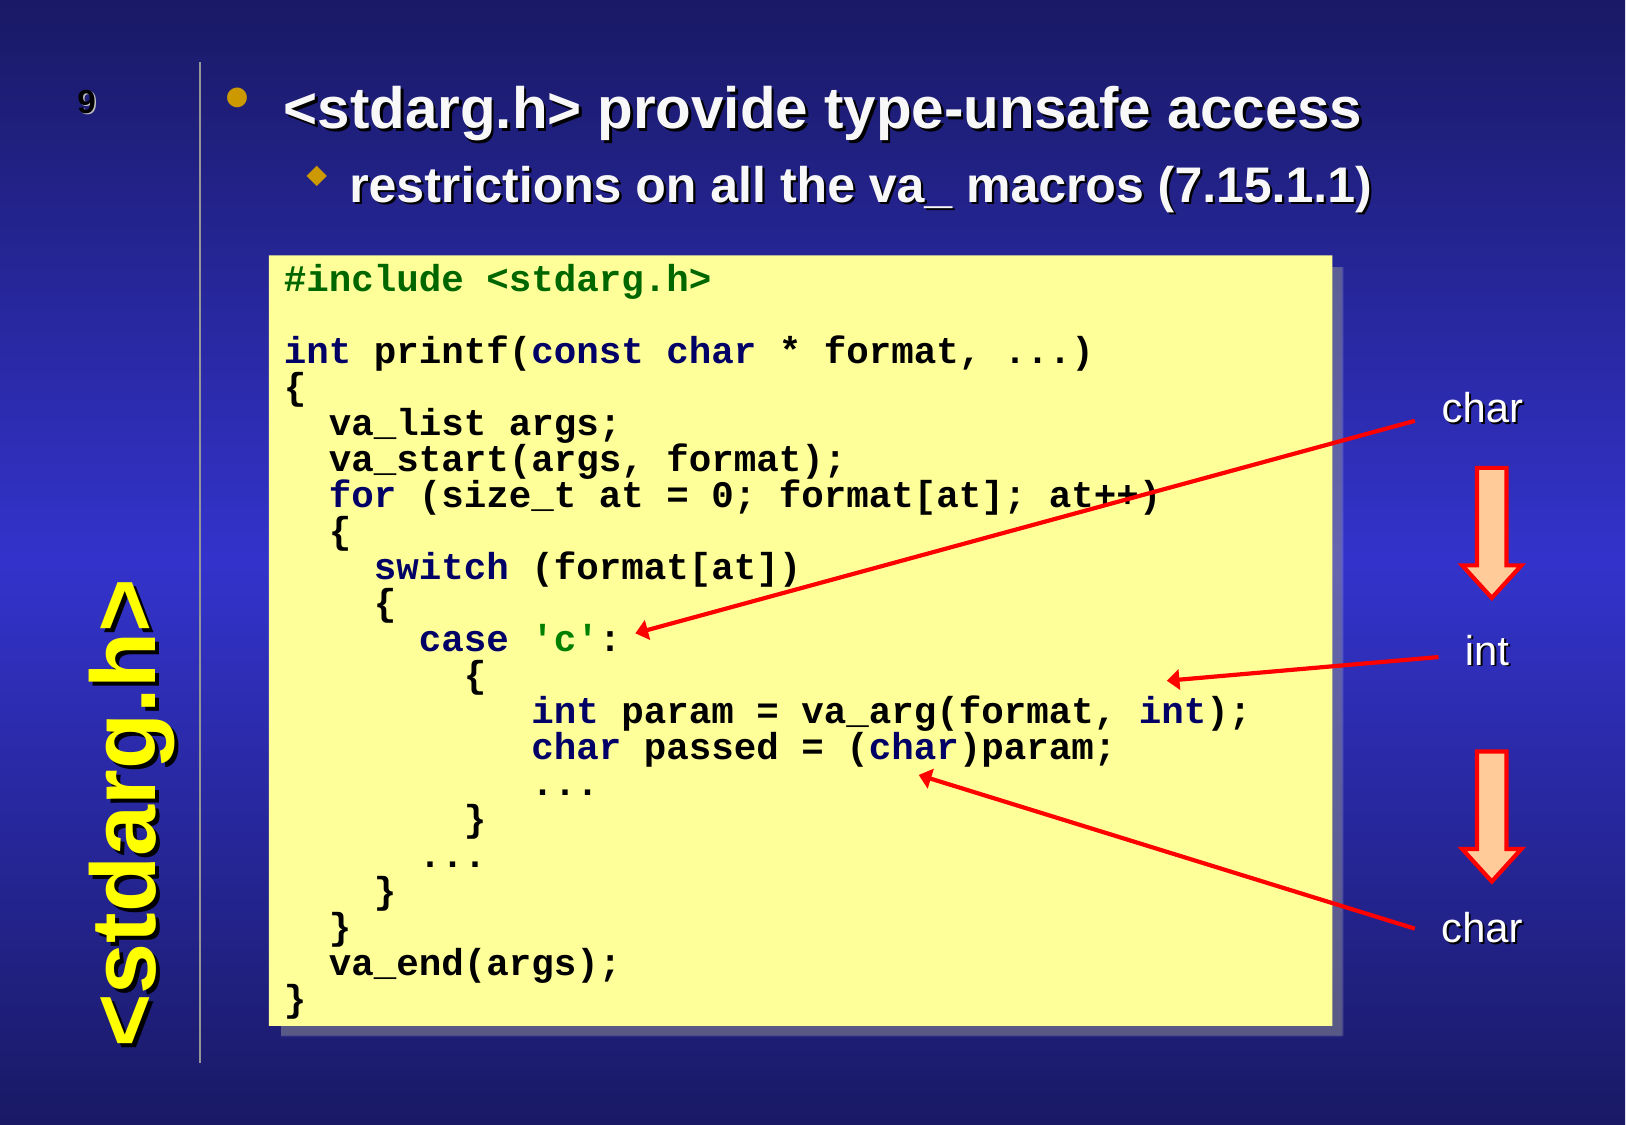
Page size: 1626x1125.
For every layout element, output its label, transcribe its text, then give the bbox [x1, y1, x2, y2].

text_box [1462, 751, 1522, 882]
text_box [1462, 467, 1522, 598]
text_box int [1450, 615, 1569, 682]
text_box #include <stdarg.h> int printf(const char * format, ...) { va_list args; va_start(args, format); for (size_t at = 0; format[at]; at++) { switch (format[at]) { case 'c': { int param = va_arg(format, int); char passed = (char)param; ... } ... } } va_end(args); } [268, 255, 1333, 1026]
text_box char [1426, 893, 1545, 959]
title <stdarg.h> [50, 187, 188, 1063]
text_box char [1426, 373, 1546, 439]
list <stdarg.h> provide type-unsafe access restrictions on all the va_ macros (7.15.1.1) [212, 62, 1550, 1063]
